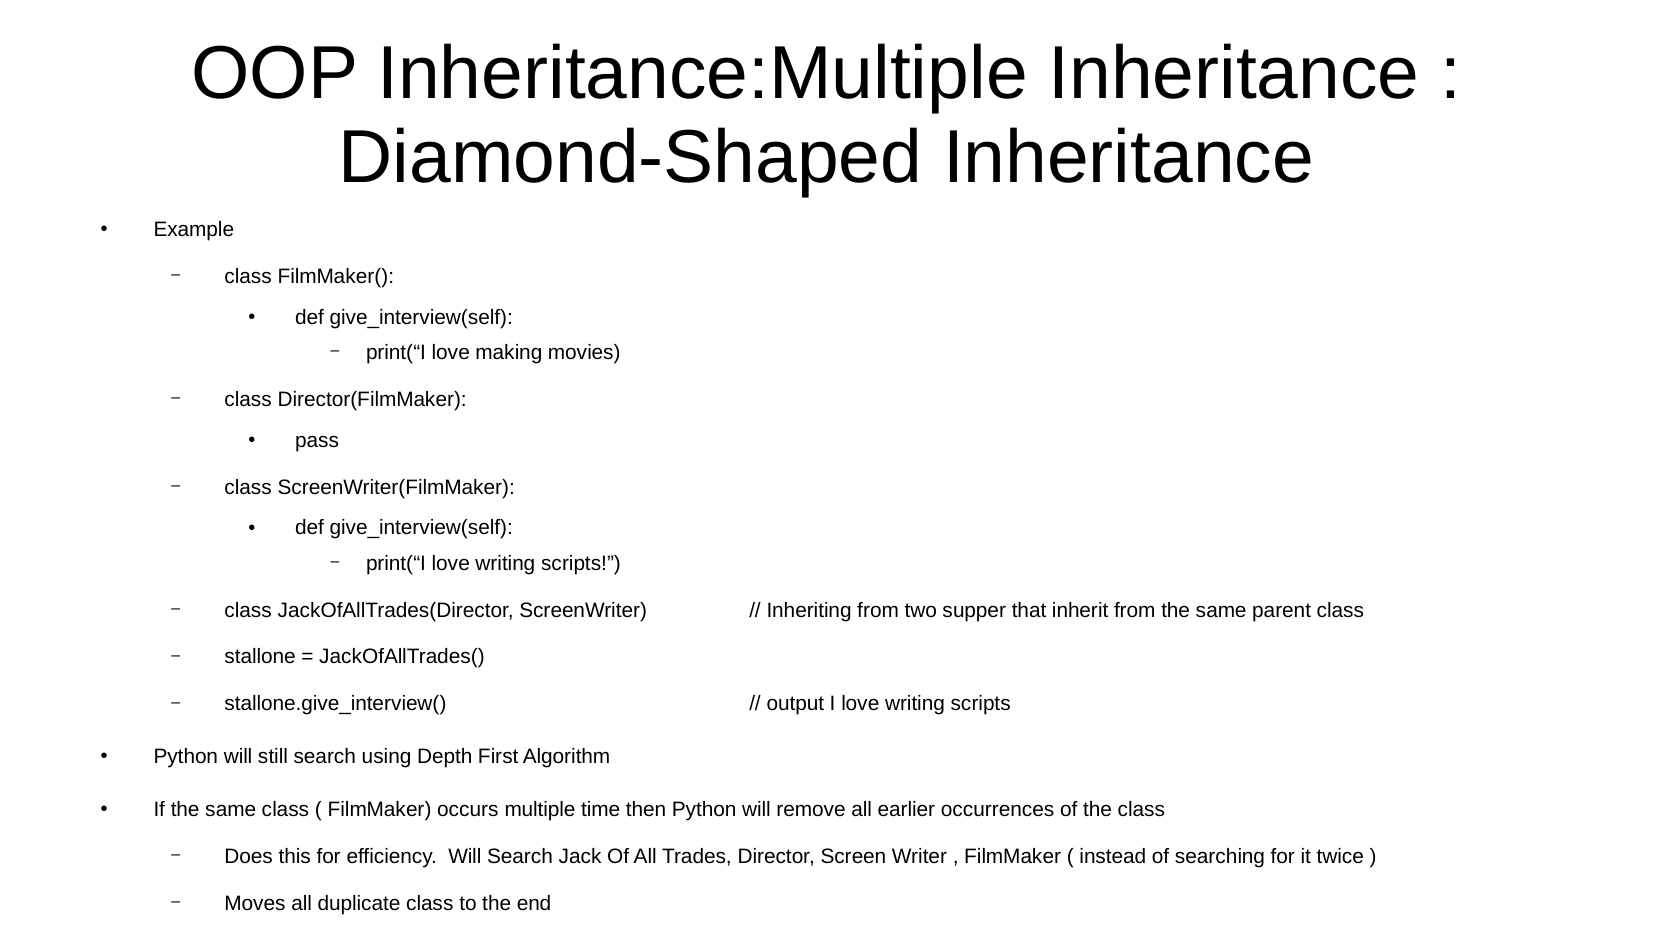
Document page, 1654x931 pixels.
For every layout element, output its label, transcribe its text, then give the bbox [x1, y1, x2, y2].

title OOP Inheritance:Multiple Inheritance : Diamond-Shaped Inheritance [82, 30, 1571, 199]
list Example class FilmMaker(): def give_interview(self): print(“I love making movies) class Director(FilmMaker): pass class ScreenWriter(FilmMaker): def give_interview(self): print(“I love writing scripts!”) class JackOfAllTrades(Director, ScreenWriter) // Inheriting from two supper that inherit from the same parent class stallone = JackOfAllTrades() stallone.give_interview() // output I love writing scripts Python will still search using Depth First Algorithm If the same class ( FilmMaker) occurs multiple time then Python will remove all earlier occurrences of the class Does this for efficiency. Will Search Jack Of All Trades, Director, Screen Writer , FilmMaker ( instead of searching for it twice ) Moves all duplicate class to the end [82, 217, 1636, 916]
